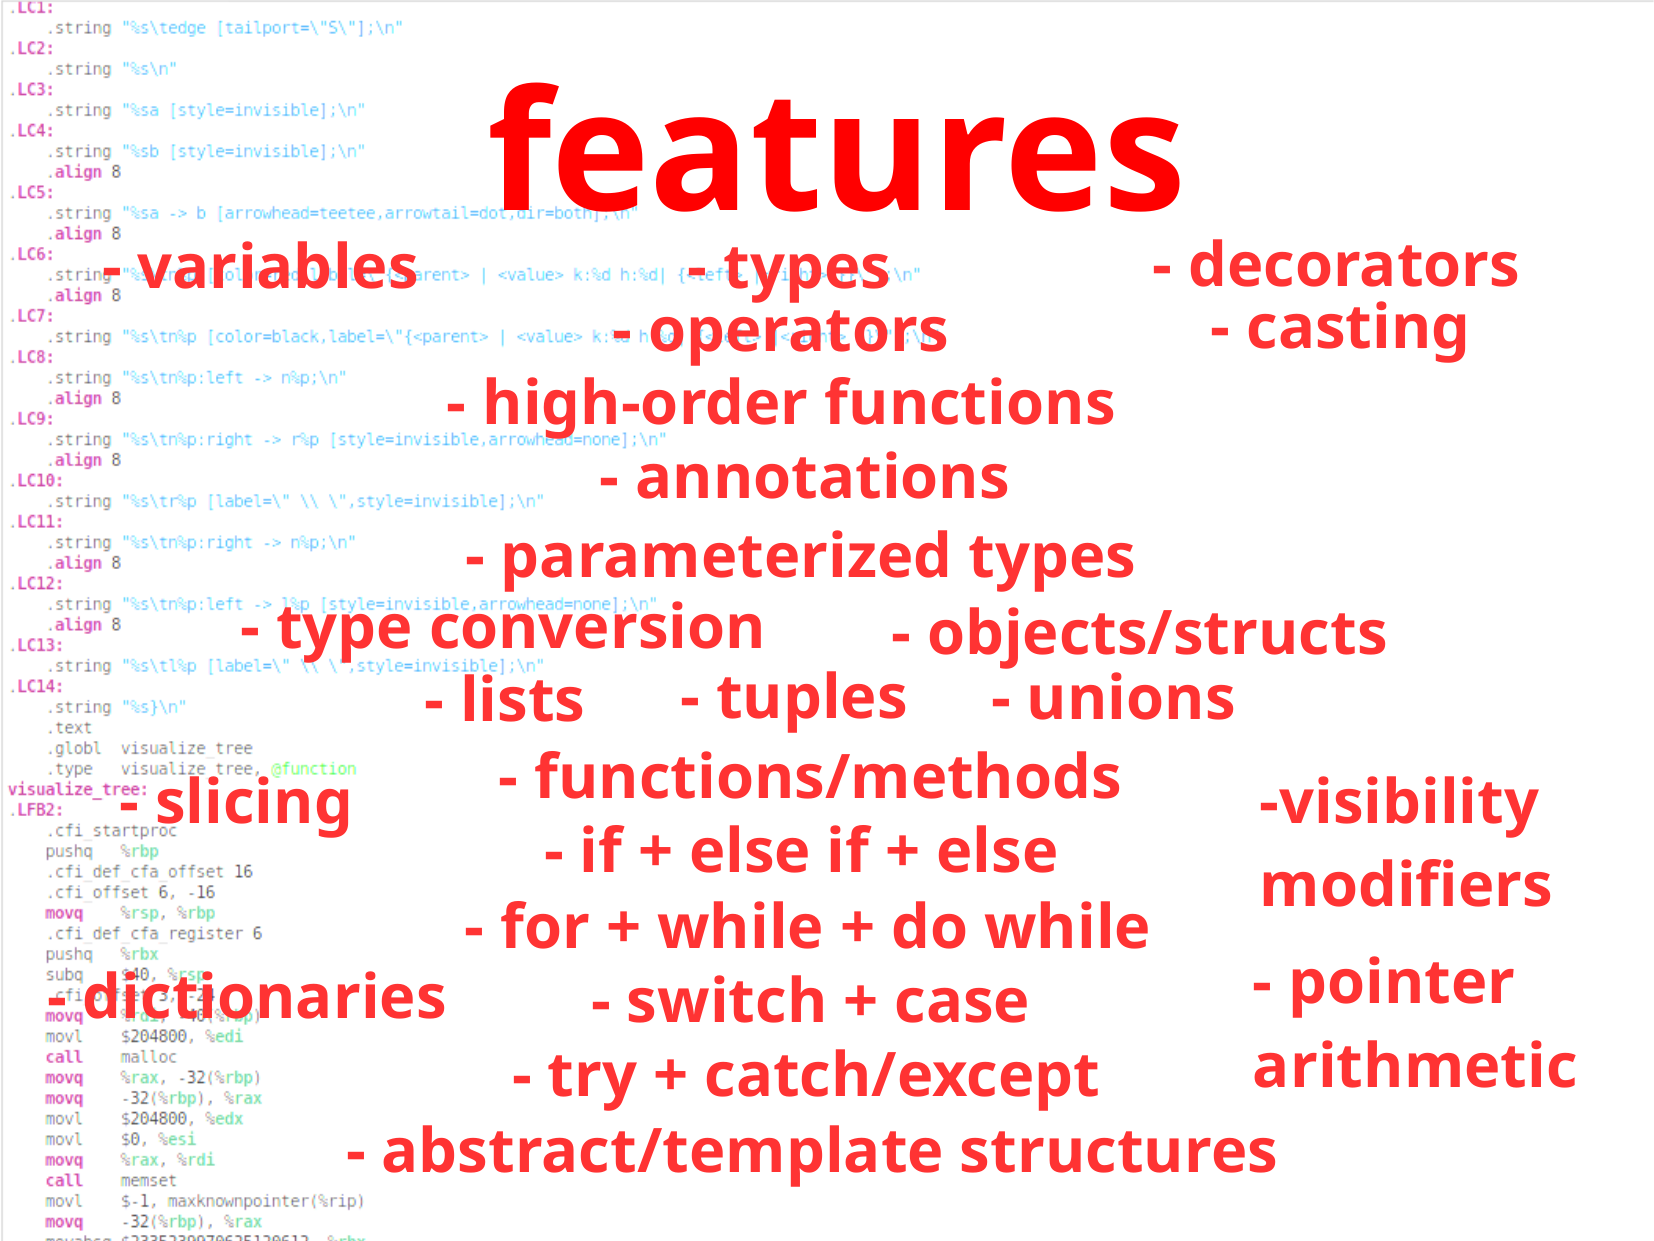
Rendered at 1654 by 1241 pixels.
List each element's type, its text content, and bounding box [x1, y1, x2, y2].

text_box - casting [1195, 275, 1507, 376]
text_box - functions/methods [483, 725, 1144, 826]
text_box - if + else if + else [529, 799, 1100, 875]
text_box - abstract/template structures [331, 1099, 1319, 1199]
text_box - variables [87, 215, 451, 316]
text_box - dictionaries [32, 945, 498, 1045]
text_box - slicing [105, 750, 390, 850]
text_box features [472, 25, 1238, 271]
text_box - try + catch/except [497, 1022, 1135, 1099]
text_box - operators [598, 278, 976, 351]
text_box - pointer arithmetic [1238, 930, 1613, 1116]
text_box - type conversion [225, 575, 826, 676]
text_box - objects/structs [876, 581, 1410, 681]
text_box - parameterized types [450, 504, 1175, 605]
text_box - lists [409, 676, 611, 749]
text_box - annotations [585, 425, 1052, 526]
text_box -visibility modifiers [1245, 750, 1606, 930]
text_box - switch + case [576, 949, 1066, 1022]
picture [0, 0, 1654, 1241]
text_box - high-order functions [432, 351, 1163, 452]
text_box - decorators [1137, 213, 1555, 313]
text_box - tuples [665, 645, 941, 745]
text_box - for + while + do while [450, 875, 1207, 976]
text_box - types [673, 215, 912, 316]
text_box - unions [976, 646, 1277, 746]
